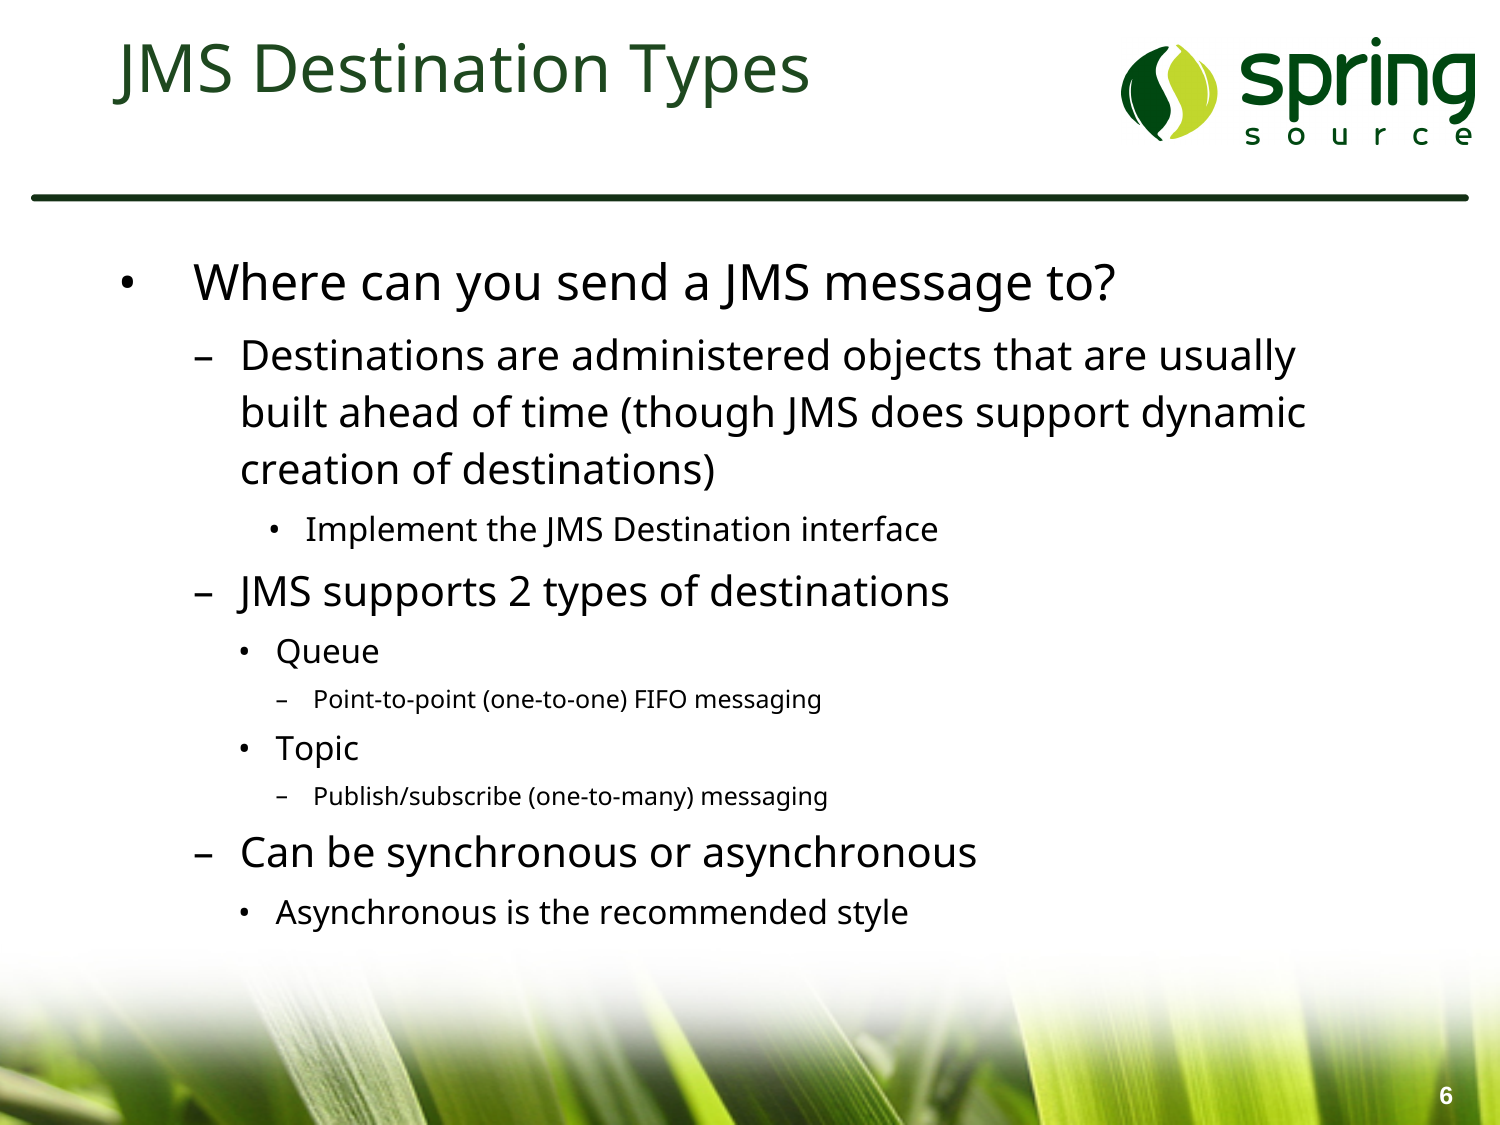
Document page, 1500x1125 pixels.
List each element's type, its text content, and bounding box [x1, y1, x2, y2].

picture [1136, 37, 1475, 145]
picture [0, 944, 1500, 1125]
list Where can you send a JMS message to? Destinations are administered objects that are usually built ahead of time (though JMS does support dynamic creation of destinations) Implement the JMS Destination interface JMS supports 2 types of destinations Queue Point-to-point (one-to-one) FIFO messaging Topic Publish/subscribe (one-to-many) messaging Can be synchronous or asynchronous Asynchronous is the recommended style [103, 239, 1394, 903]
title JMS Destination Types [103, 13, 1136, 177]
